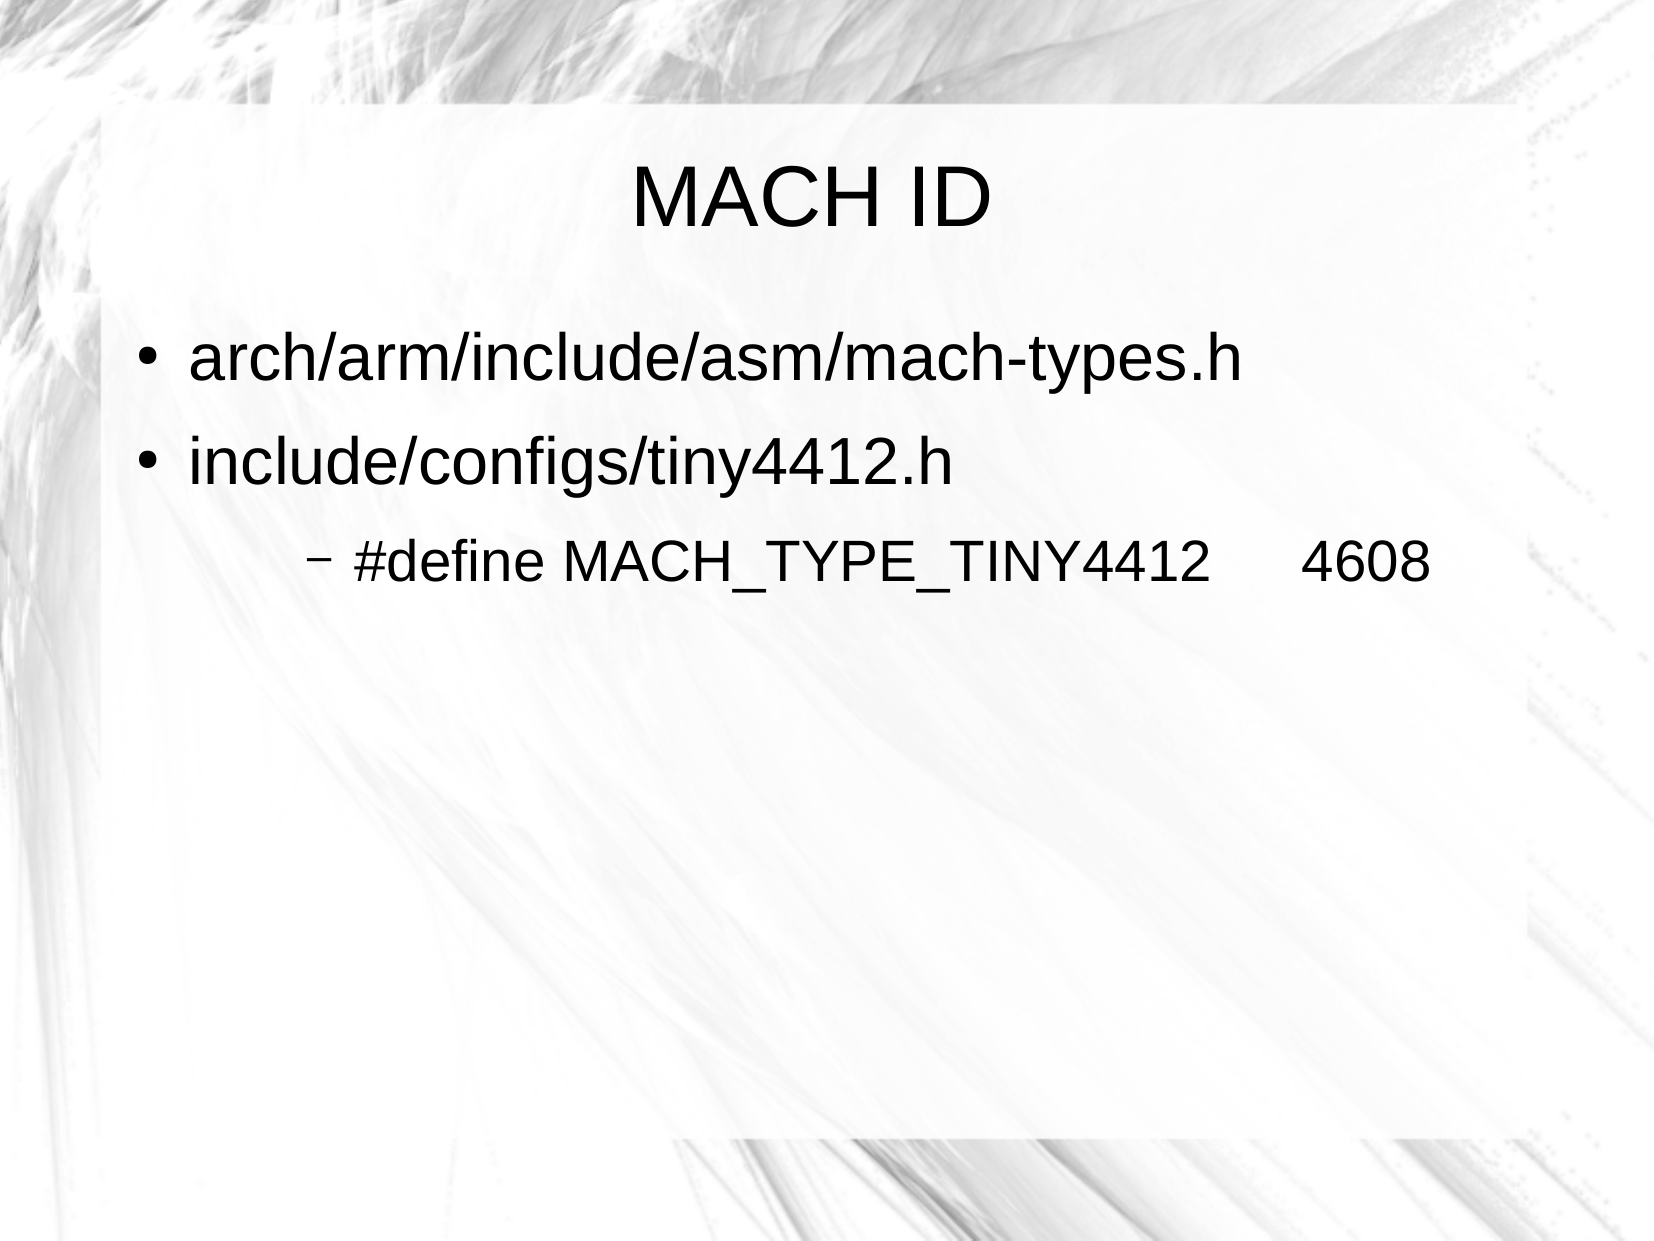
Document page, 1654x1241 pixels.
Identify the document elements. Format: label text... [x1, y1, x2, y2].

title MACH ID [118, 112, 1506, 281]
list arch/arm/include/asm/mach-types.h include/configs/tiny4412.h #define MACH_TYPE_TINY4412 4608 [118, 319, 1571, 1040]
picture [0, 0, 1654, 1241]
